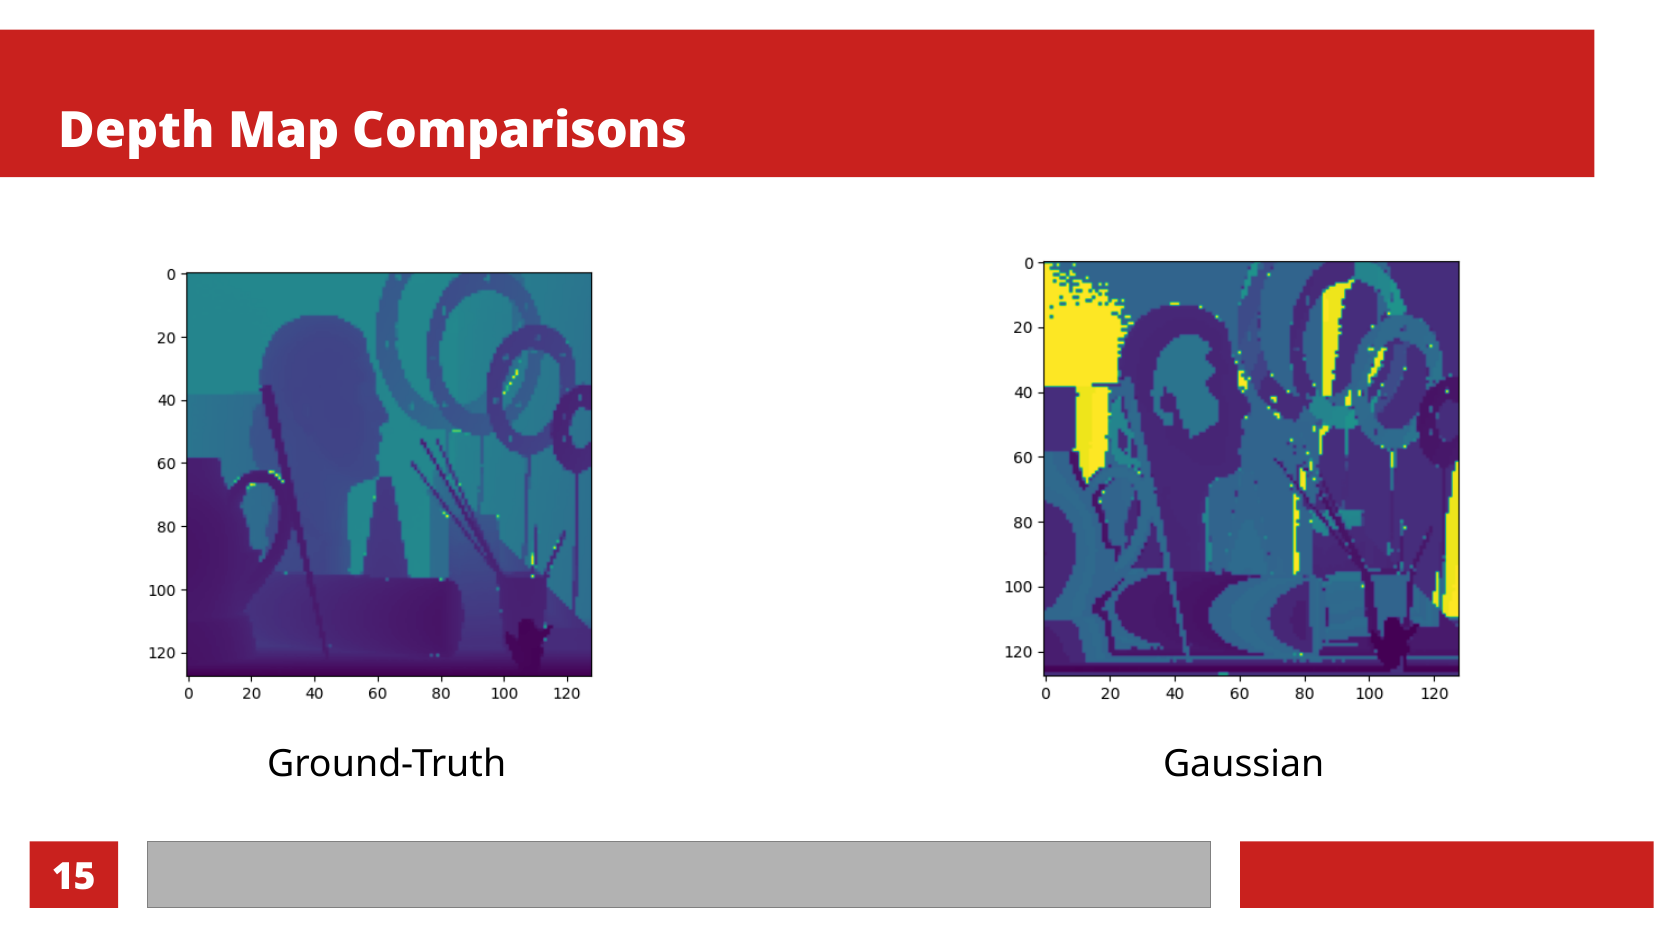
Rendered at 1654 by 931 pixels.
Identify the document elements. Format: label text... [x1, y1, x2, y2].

picture [883, 196, 1601, 735]
title Depth Map Comparisons [59, 44, 1595, 163]
picture [136, 257, 601, 713]
text_box Ground-Truth [252, 729, 526, 788]
text_box Gaussian [1148, 729, 1351, 788]
